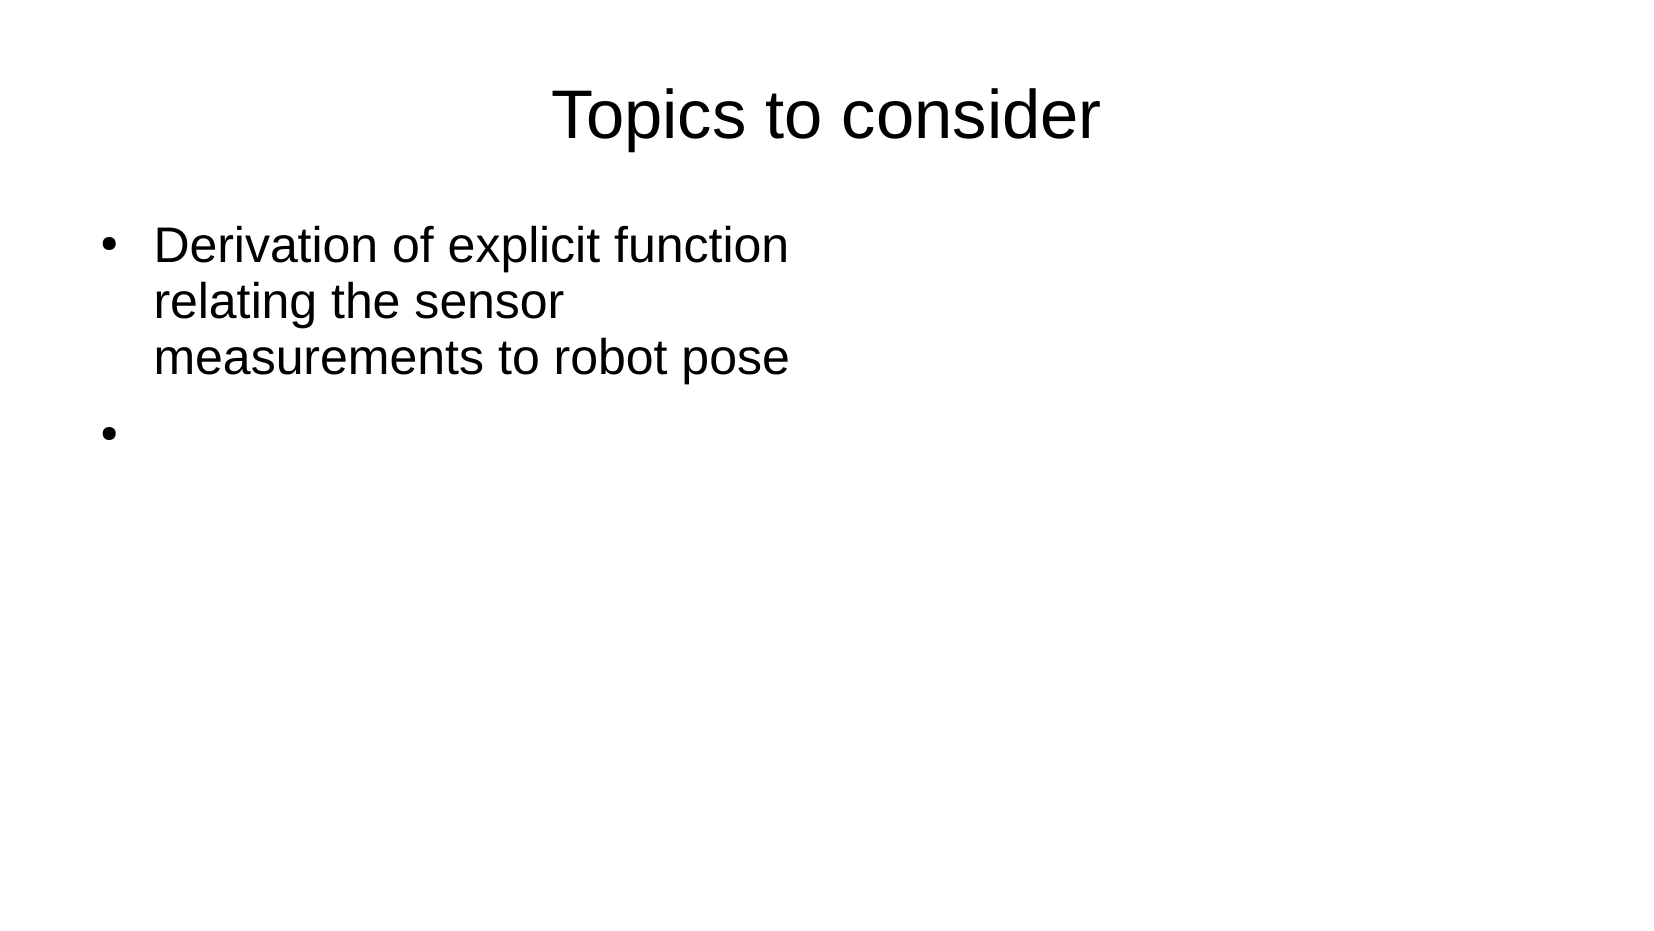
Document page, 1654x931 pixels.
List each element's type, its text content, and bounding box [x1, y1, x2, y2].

list Derivation of explicit function relating the sensor measurements to robot pose [82, 217, 809, 758]
title Topics to consider [82, 37, 1571, 193]
